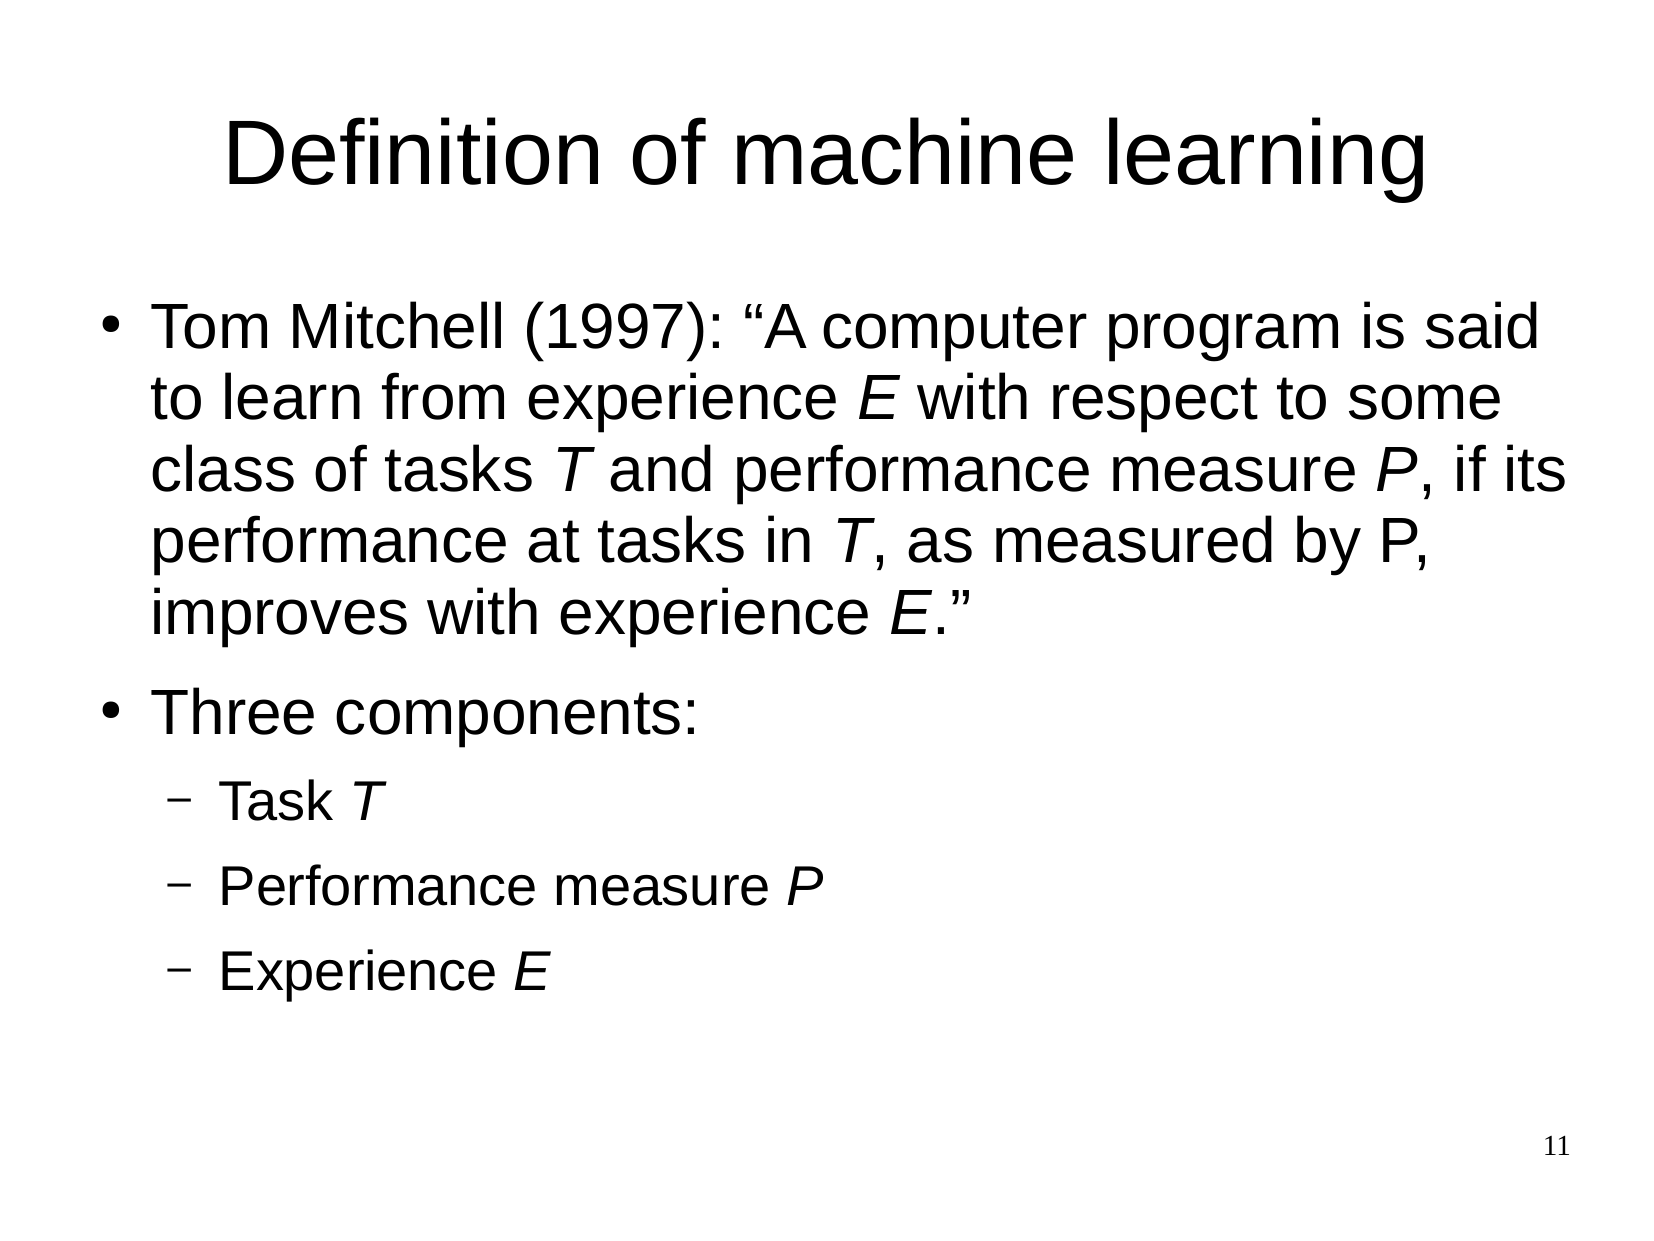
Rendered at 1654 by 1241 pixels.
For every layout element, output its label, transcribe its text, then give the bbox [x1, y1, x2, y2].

title Definition of machine learning [82, 49, 1571, 257]
list Tom Mitchell (1997): “A computer program is said to learn from experience E with respect to some class of tasks T and performance measure P, if its performance at tasks in T, as measured by P, improves with experience E.” Three components: Task T Performance measure P Experience E [82, 290, 1571, 1010]
